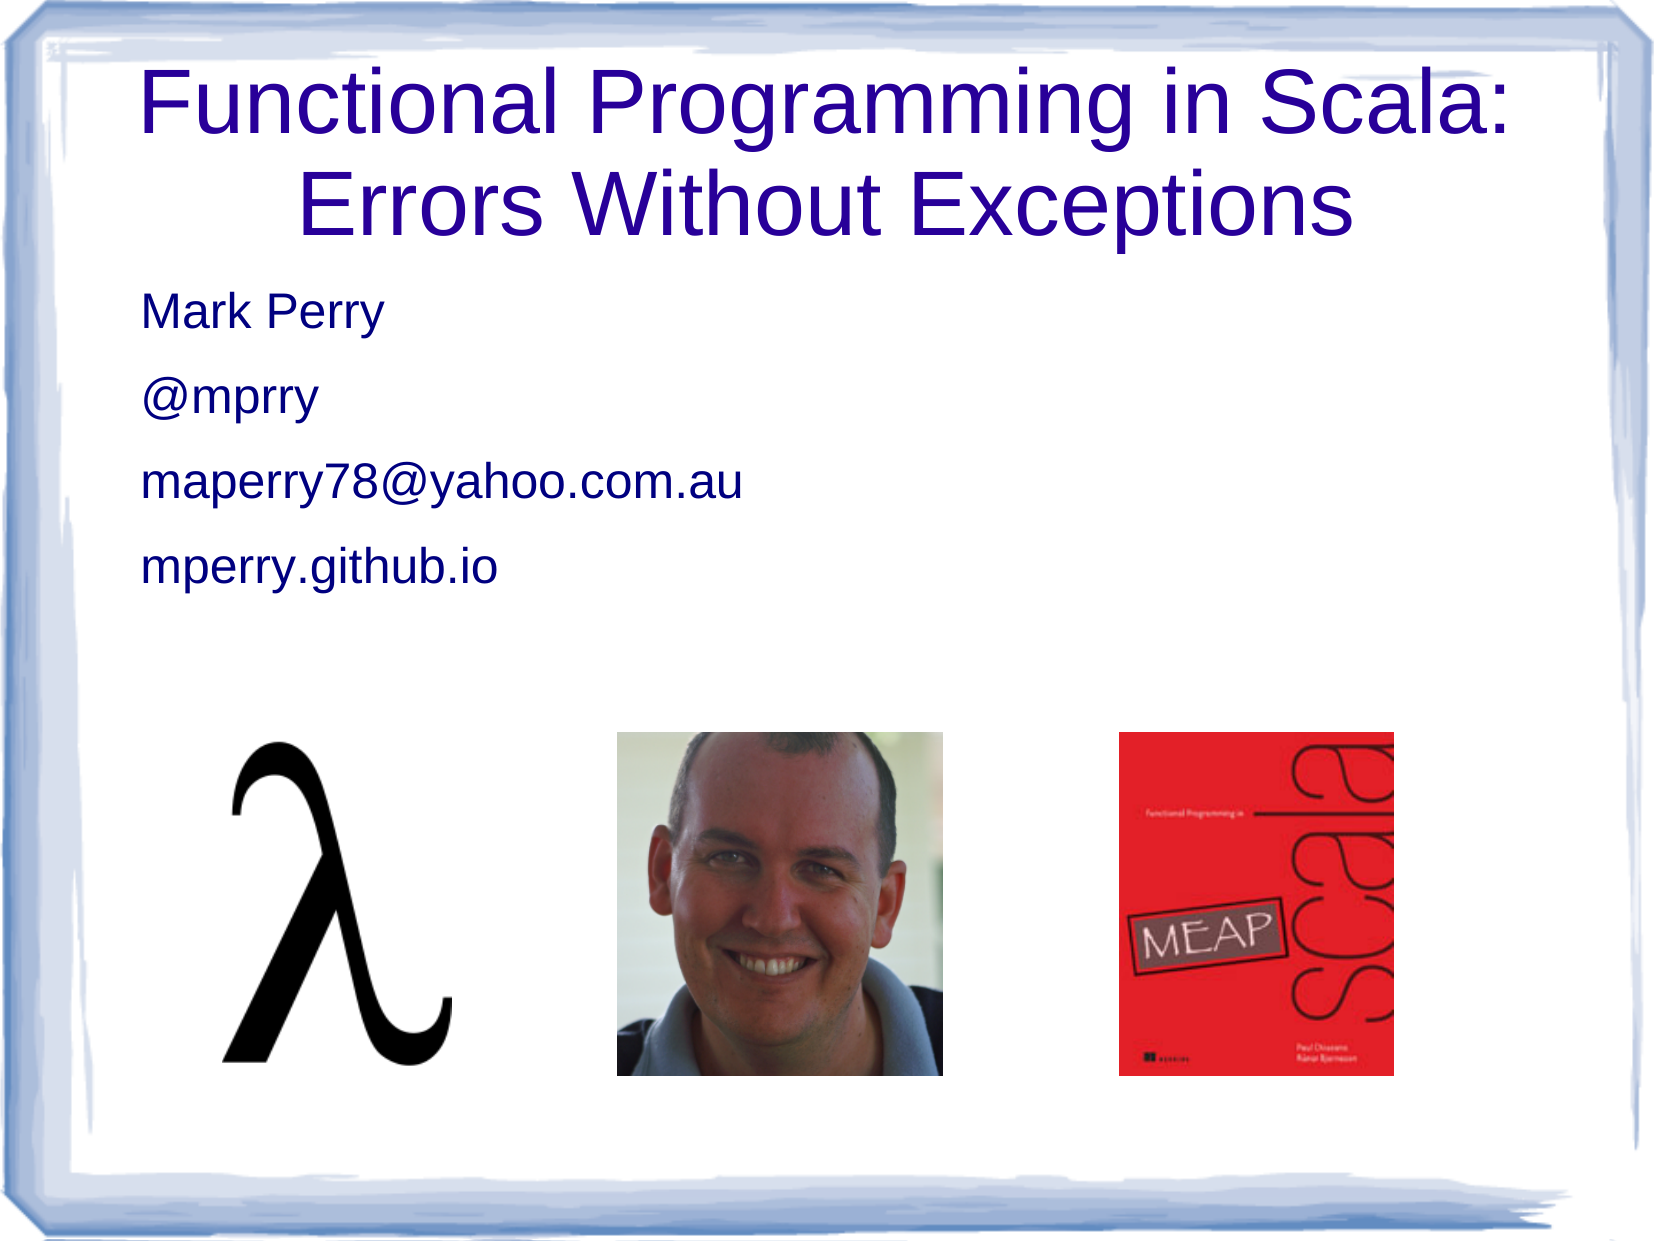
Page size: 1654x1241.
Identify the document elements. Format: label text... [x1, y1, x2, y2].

title Functional Programming in Scala: Errors Without Exceptions [82, 49, 1571, 257]
picture [0, 0, 1654, 1241]
list Mark Perry @mprry maperry78@yahoo.com.au mperry.github.io [140, 282, 969, 936]
